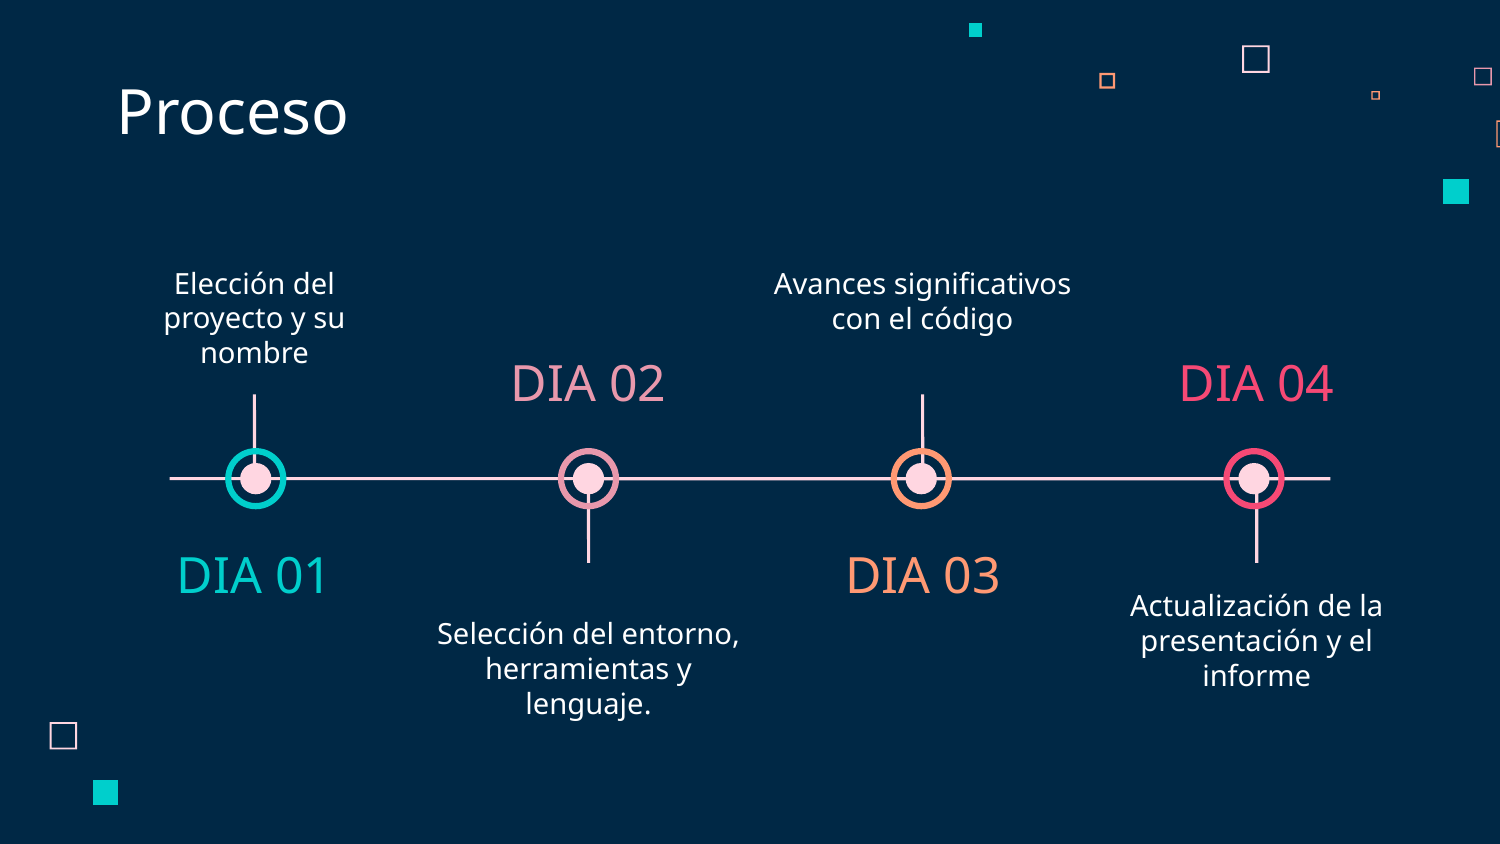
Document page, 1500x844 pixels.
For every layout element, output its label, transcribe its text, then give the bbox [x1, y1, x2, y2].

subtitle Actualización de la presentación y el informe [1102, 572, 1412, 679]
text_box [890, 448, 952, 510]
text_box [225, 448, 287, 510]
subtitle Elección del proyecto y su nombre [100, 279, 409, 385]
title DIA 01 [148, 538, 360, 609]
title DIA 04 [1151, 346, 1363, 417]
subtitle Avances significativos con el código [749, 244, 1096, 351]
title Proceso [101, 67, 878, 163]
title DIA 03 [817, 538, 1029, 609]
text_box [1223, 448, 1285, 510]
title DIA 02 [483, 346, 695, 417]
subtitle Selección del entorno, herramientas y lenguaje. [415, 600, 762, 707]
text_box [557, 448, 620, 510]
